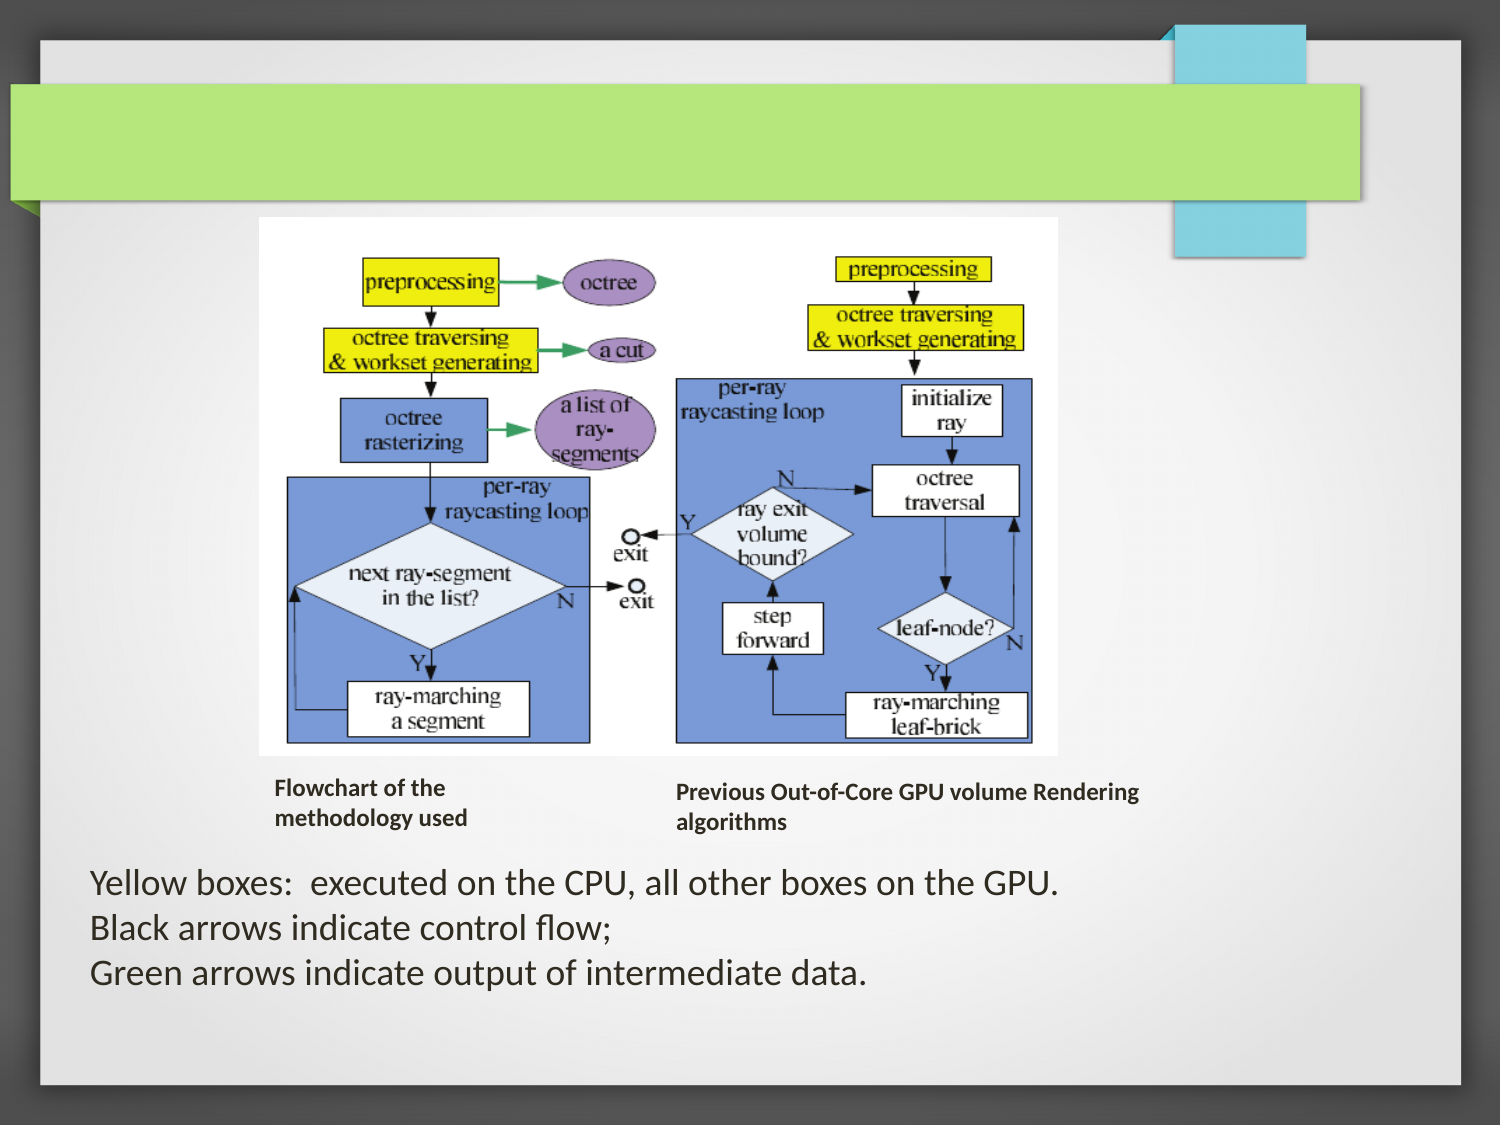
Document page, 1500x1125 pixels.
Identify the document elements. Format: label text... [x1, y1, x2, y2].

text_box Yellow boxes: executed on the CPU, all other boxes on the GPU. Black arrows indicate control flow; Green arrows indicate output of intermediate data. [75, 850, 1300, 1001]
text_box Flowchart of the methodology used [259, 763, 800, 839]
text_box Previous Out-of-Core GPU volume Rendering algorithms [661, 767, 1174, 843]
picture [0, 0, 1500, 1125]
